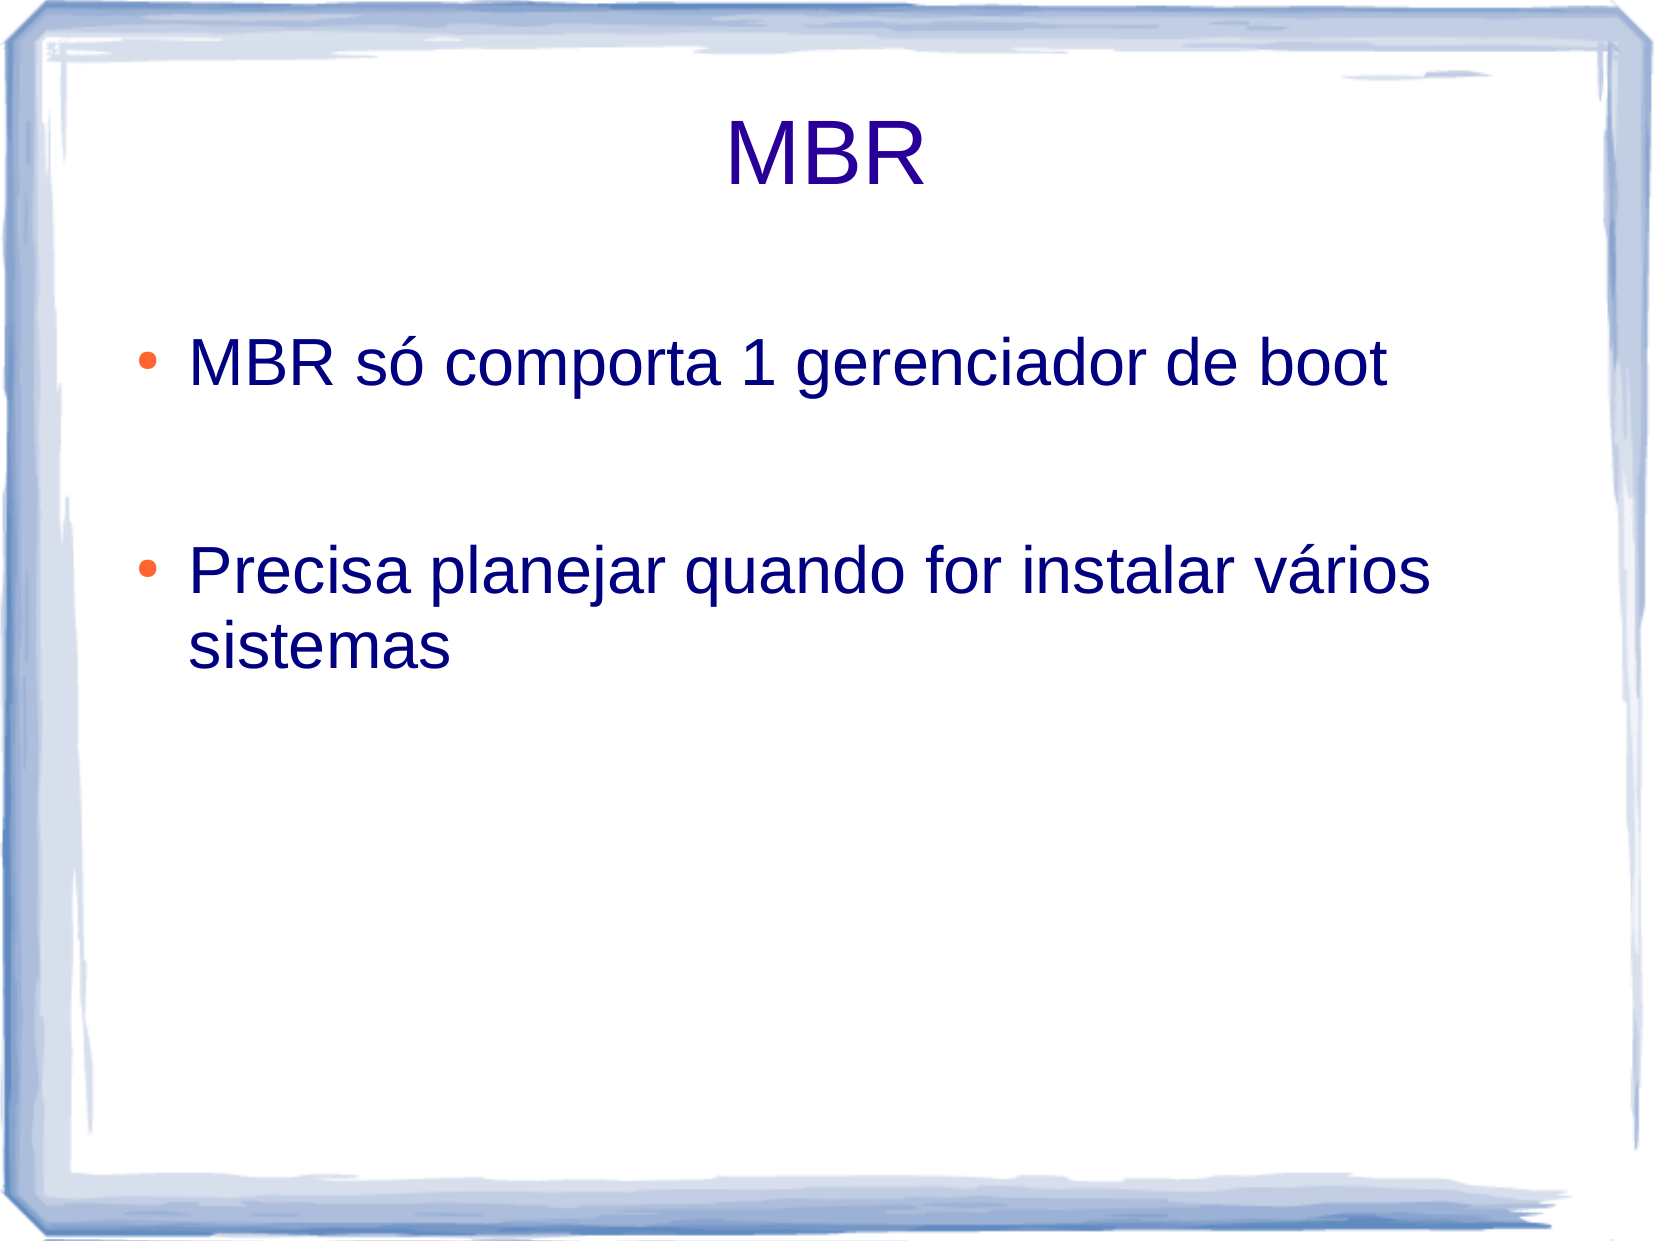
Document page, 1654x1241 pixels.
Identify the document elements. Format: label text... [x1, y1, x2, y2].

picture [0, 0, 1654, 1241]
title MBR [82, 49, 1571, 257]
list MBR só comporta 1 gerenciador de boot Precisa planejar quando for instalar vários sistemas [118, 324, 1571, 1045]
